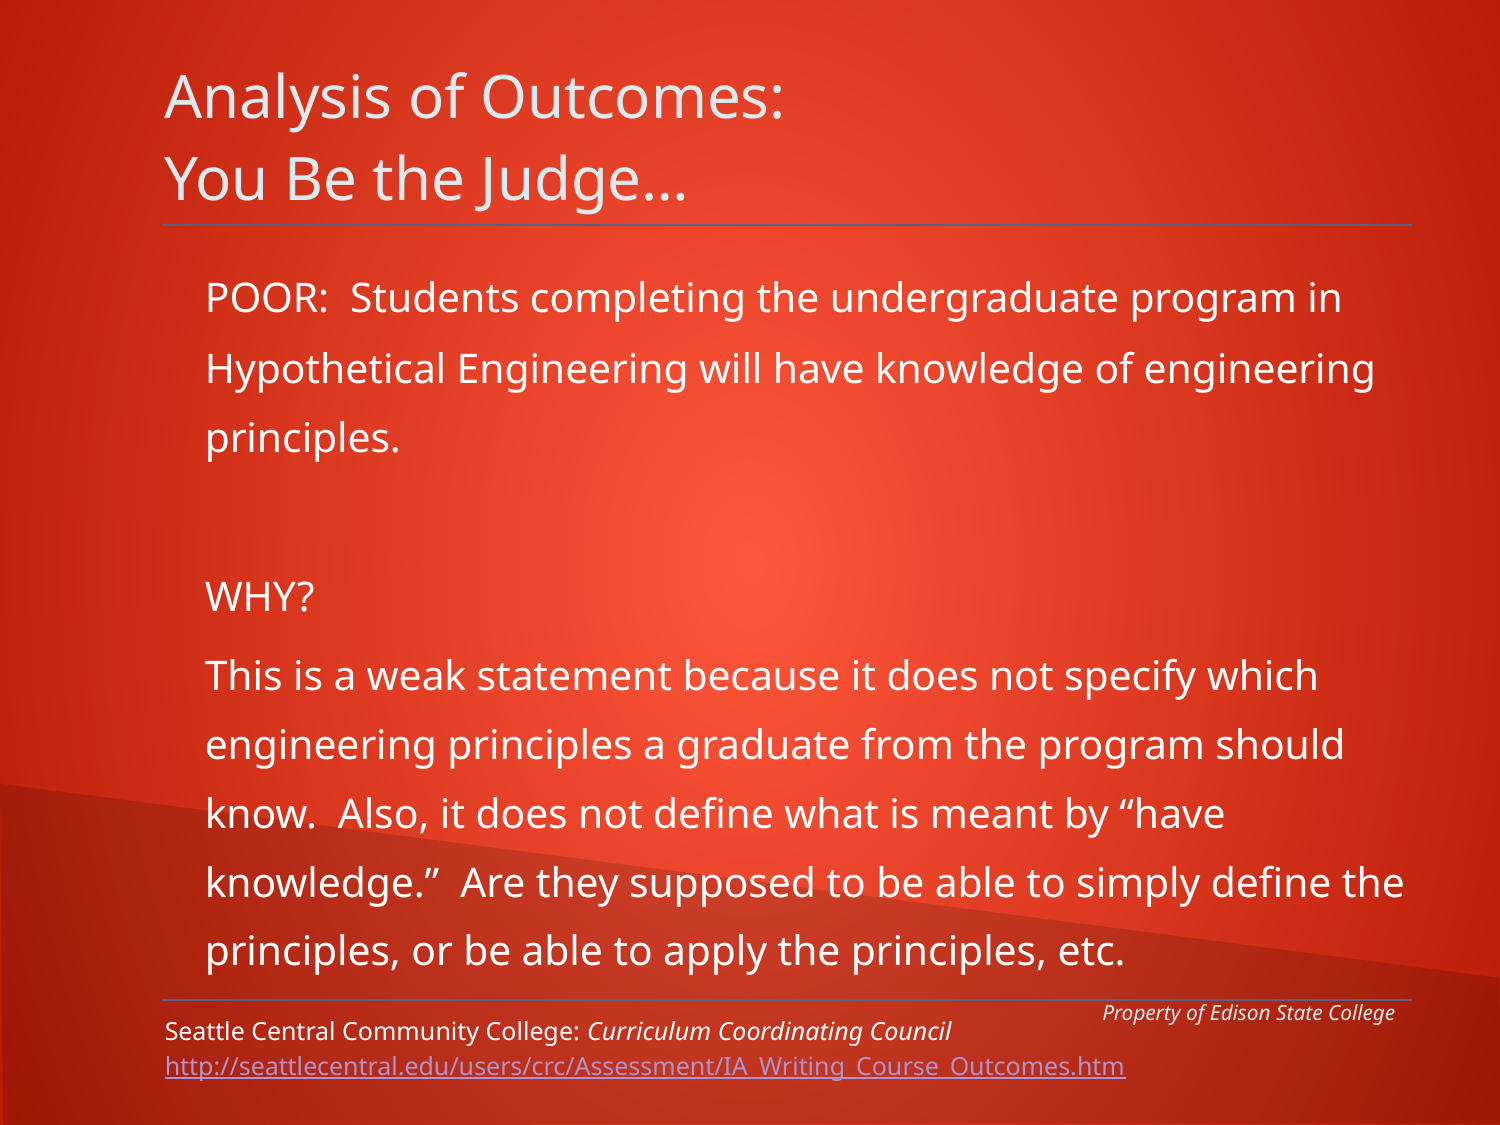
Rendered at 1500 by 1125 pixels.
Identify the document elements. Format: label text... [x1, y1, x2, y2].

text_box Seattle Central Community College: Curriculum Coordinating Council http://seattlecentral.edu/users/crc/Assessment/IA_Writing_Course_Outcomes.htm [150, 1004, 1300, 1092]
list POOR: Students completing the undergraduate program in Hypothetical Engineering will have knowledge of engineering principles. WHY? This is a weak statement because it does not specify which engineering principles a graduate from the program should know. Also, it does not define what is meant by “have knowledge.” Are they supposed to be able to simply define the principles, or be able to apply the principles, etc. [150, 237, 1425, 988]
title Analysis of Outcomes: You Be the Judge… [150, 45, 1425, 233]
footer Property of Edison State College [1087, 975, 1475, 1050]
